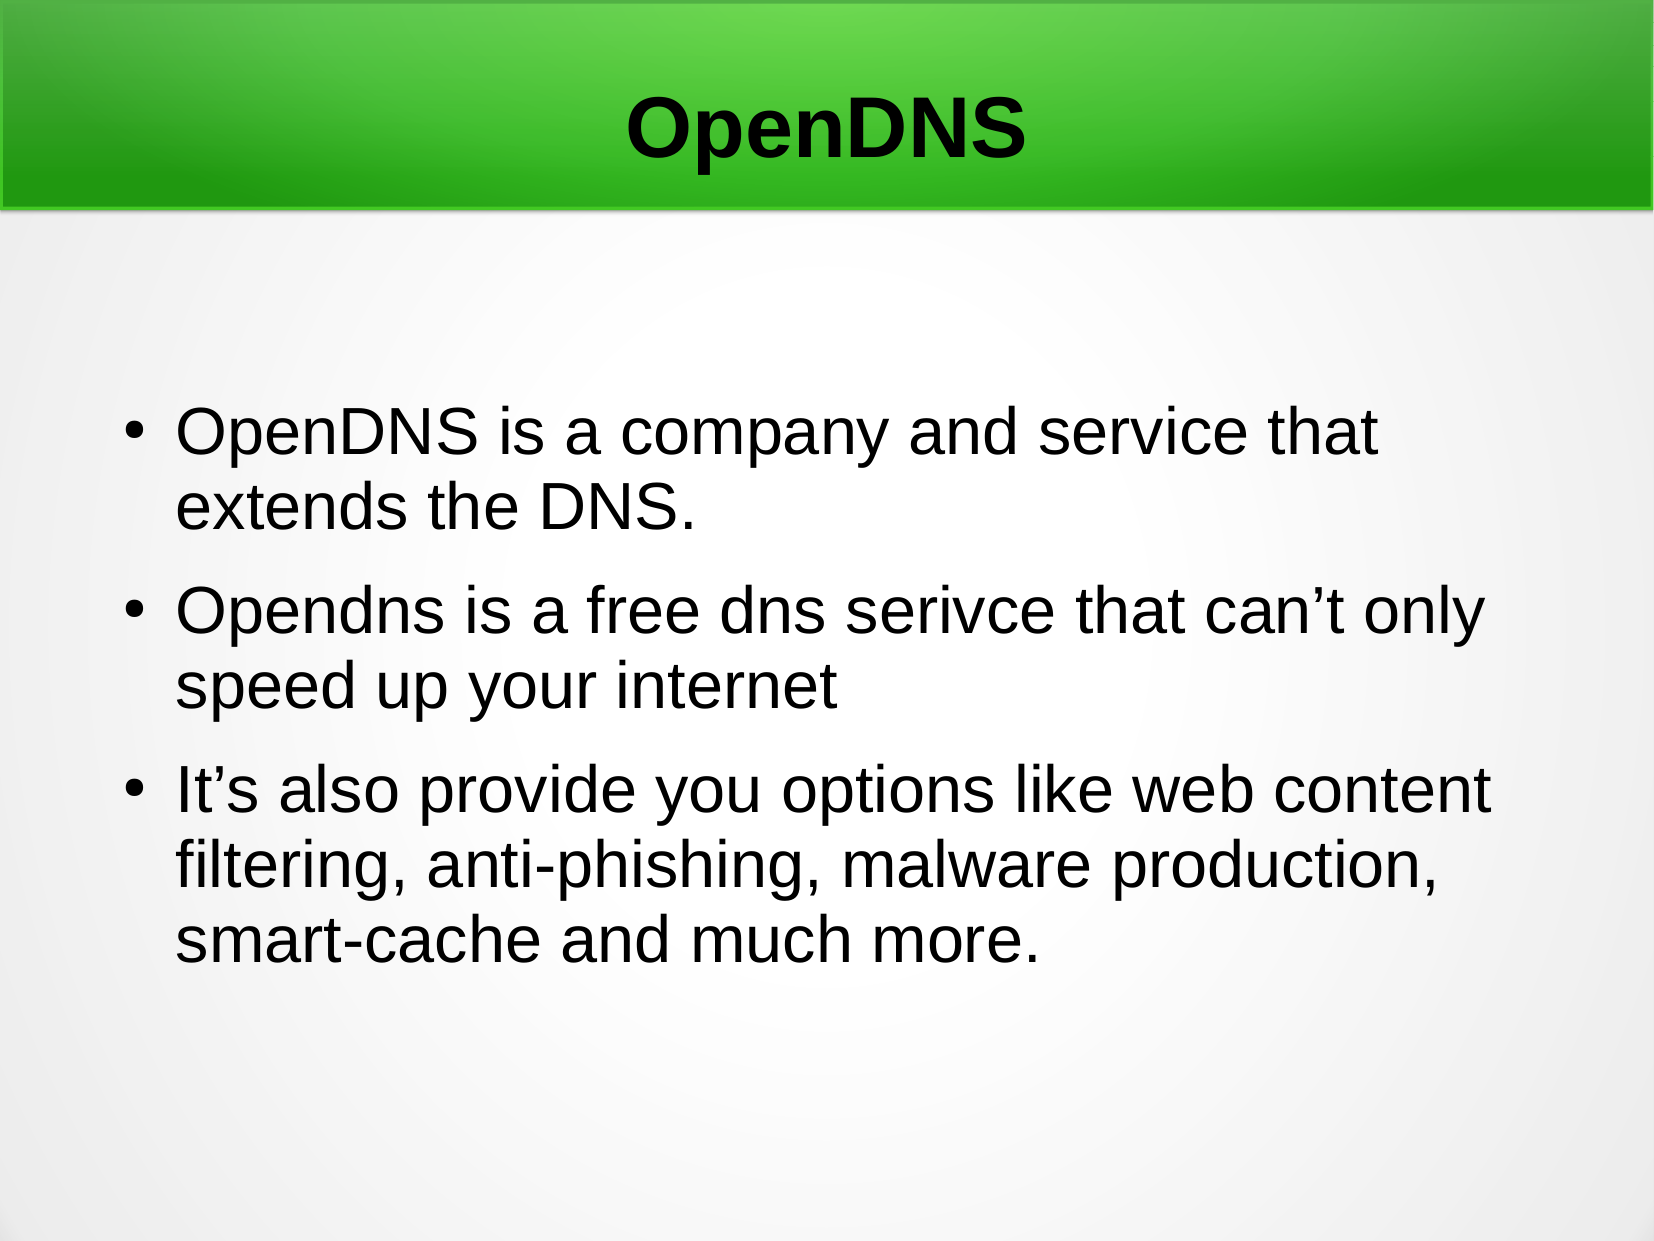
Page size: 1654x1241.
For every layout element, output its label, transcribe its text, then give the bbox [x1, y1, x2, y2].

title OpenDNS [82, 15, 1571, 241]
list OpenDNS is a company and service that extends the DNS. Opendns is a free dns serivce that can’t only speed up your internet It’s also provide you options like web content filtering, anti-phishing, malware production, smart-cache and much more. [105, 290, 1572, 1081]
